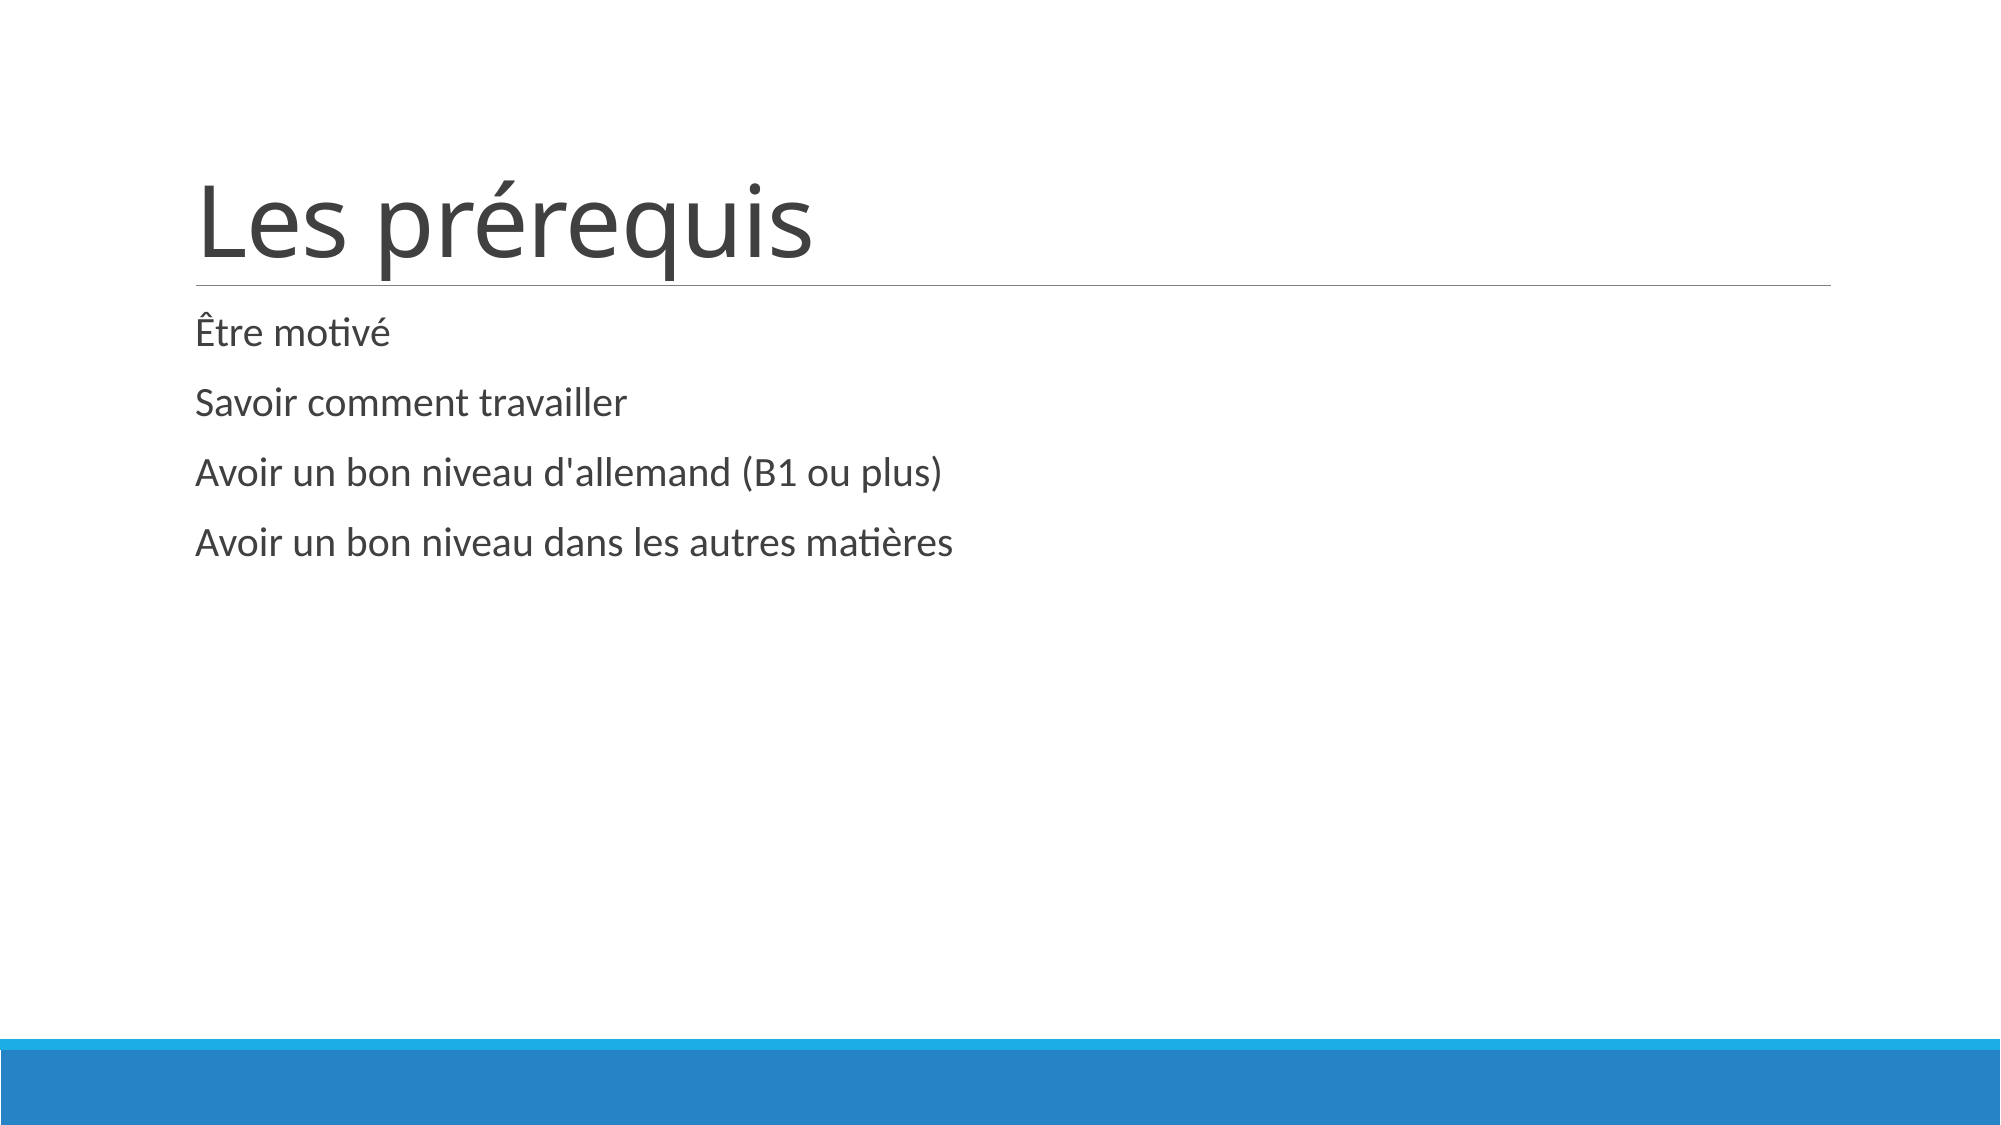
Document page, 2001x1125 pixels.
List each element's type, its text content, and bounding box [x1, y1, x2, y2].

title Les prérequis [180, 47, 1831, 286]
list Être motivé Savoir comment travailler Avoir un bon niveau d'allemand (B1 ou plus) Avoir un bon niveau dans les autres matières [180, 302, 1831, 963]
